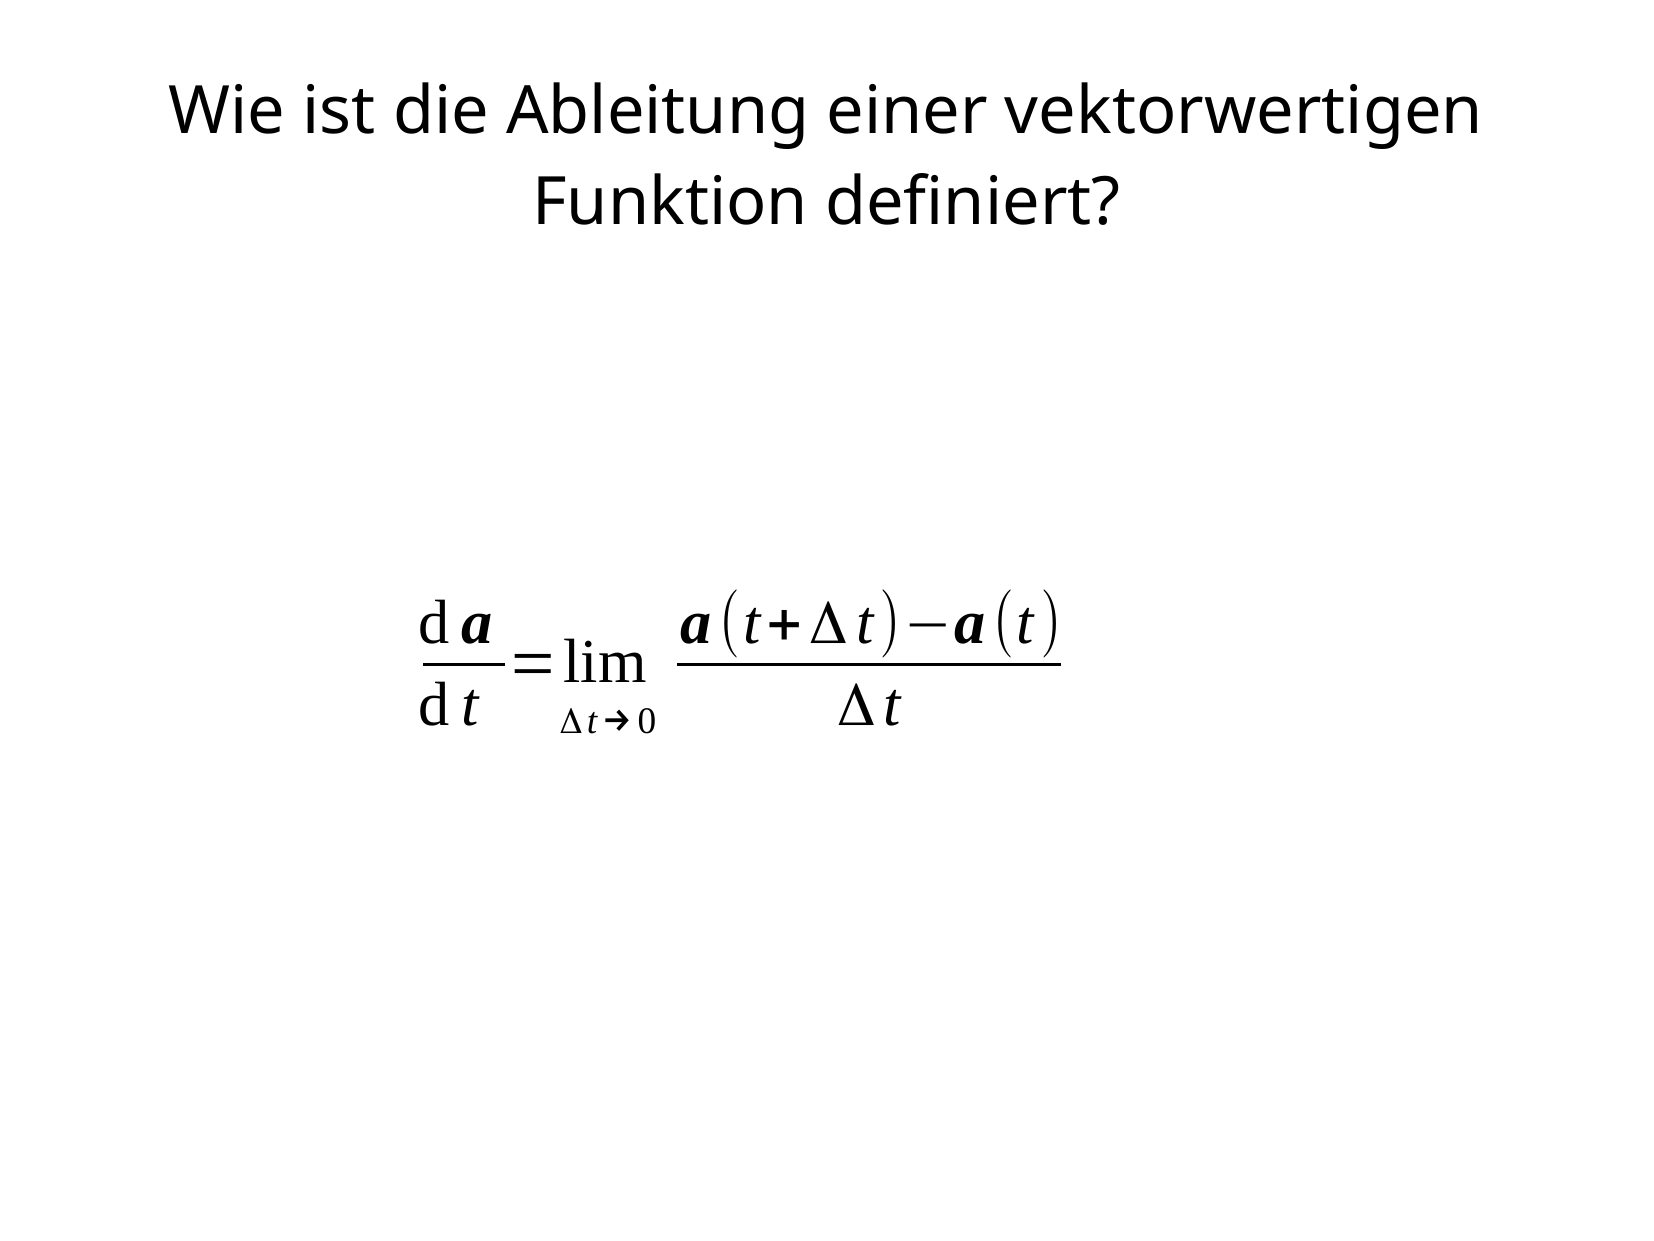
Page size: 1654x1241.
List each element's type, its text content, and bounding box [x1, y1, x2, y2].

title Wie ist die Ableitung einer vektorwertigen Funktion definiert? [82, 49, 1571, 257]
chart [403, 588, 1080, 741]
